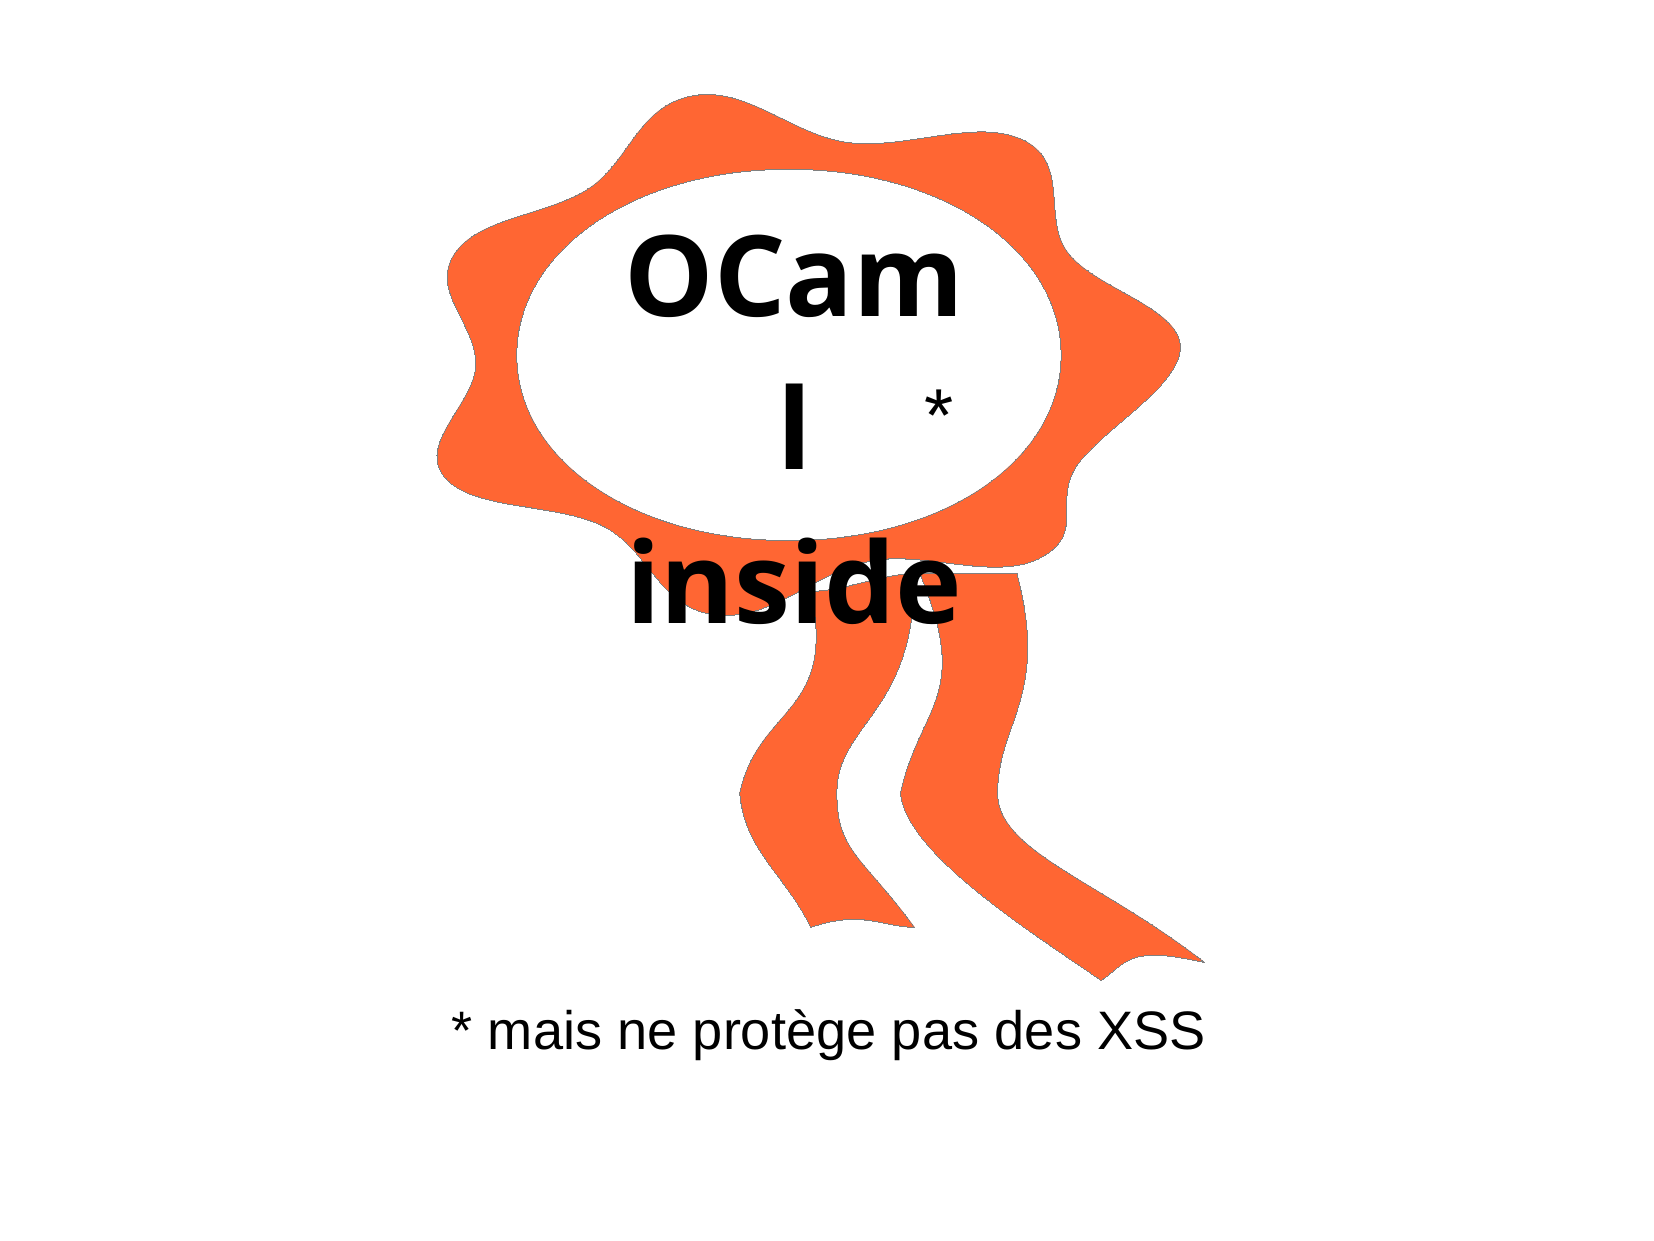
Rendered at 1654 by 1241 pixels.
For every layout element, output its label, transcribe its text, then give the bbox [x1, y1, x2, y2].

text_box [900, 573, 1205, 981]
text_box [920, 573, 941, 585]
text_box [739, 574, 915, 928]
text_box OCaml inside [609, 188, 981, 500]
text_box [846, 580, 871, 611]
text_box [686, 574, 709, 614]
text_box * [909, 366, 969, 474]
text_box * mais ne protège pas des XSS [437, 992, 1222, 1075]
text_box [436, 94, 1181, 616]
